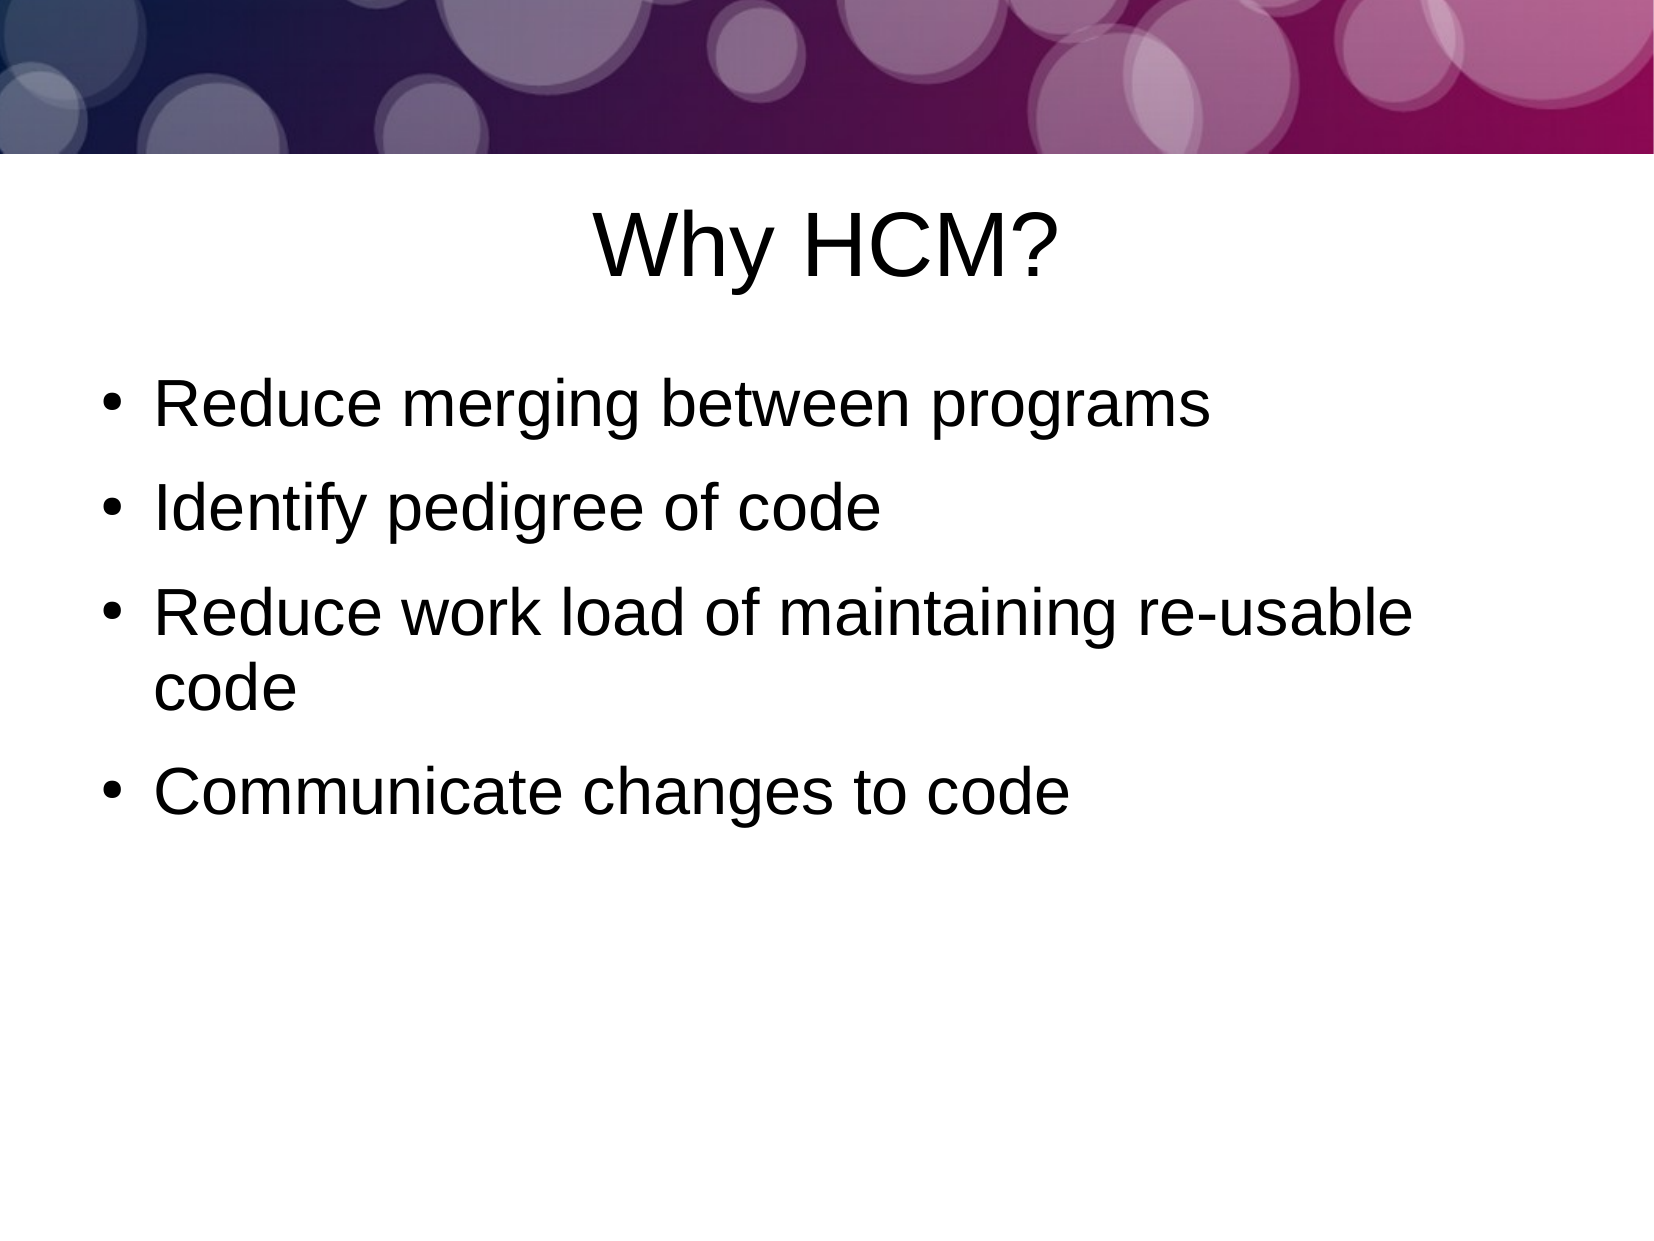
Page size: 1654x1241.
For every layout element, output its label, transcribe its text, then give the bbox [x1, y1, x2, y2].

list Reduce merging between programs Identify pedigree of code Reduce work load of maintaining re-usable code Communicate changes to code [82, 366, 1571, 1087]
title Why HCM? [82, 159, 1571, 331]
picture [0, 0, 1654, 154]
